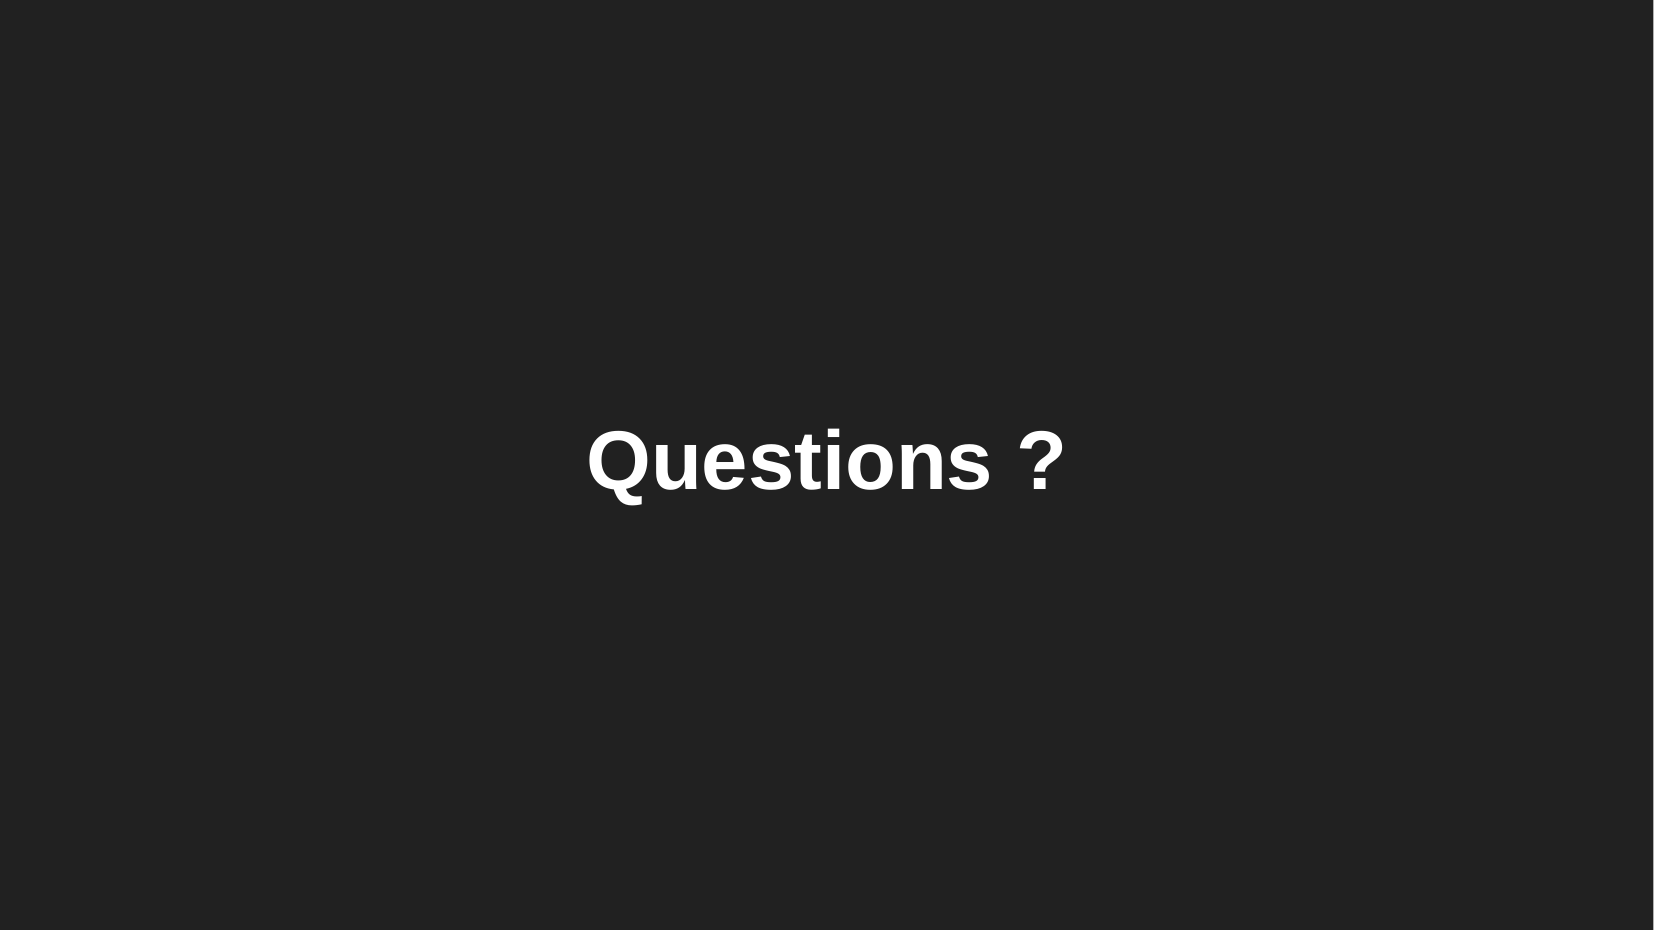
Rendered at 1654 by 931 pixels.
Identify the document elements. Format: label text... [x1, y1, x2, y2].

text_box Questions ? [82, 101, 1571, 822]
